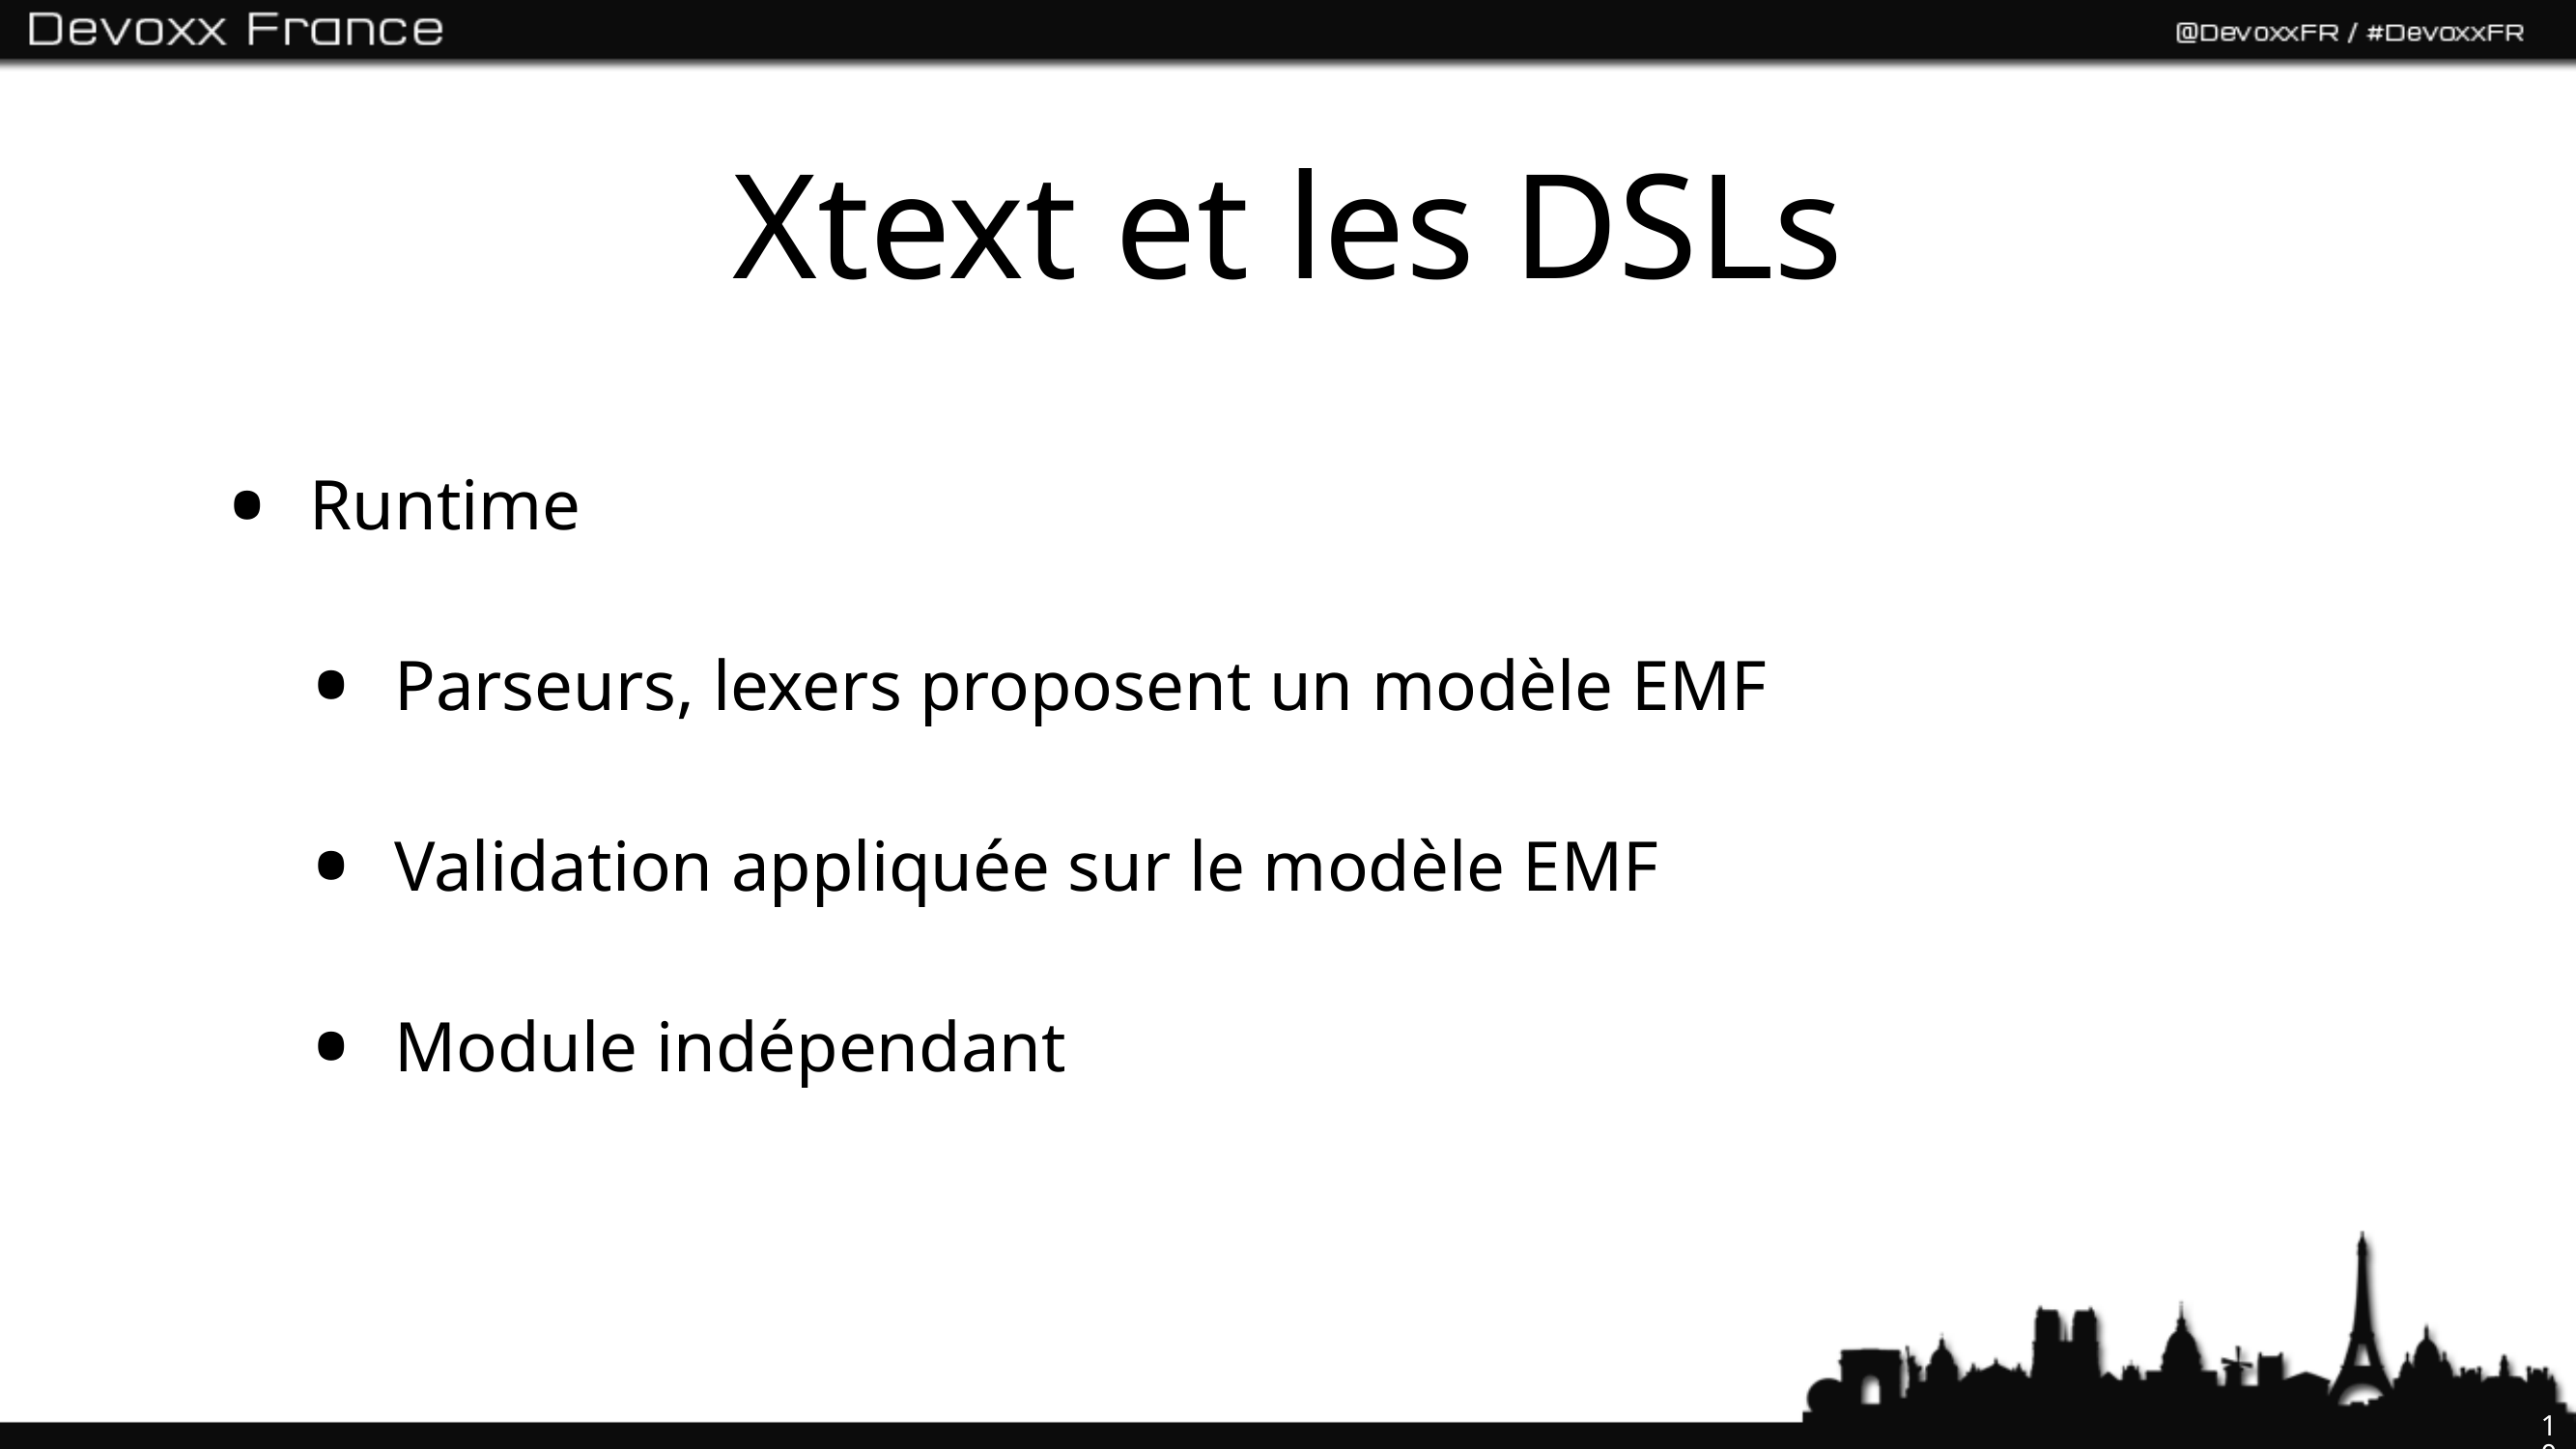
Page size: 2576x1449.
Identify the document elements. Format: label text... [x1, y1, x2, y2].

picture [0, 0, 2576, 1449]
list Runtime Parseurs, lexers proposent un modèle EMF Validation appliquée sur le modèle EMF Module indépendant [183, 436, 2393, 1341]
title Xtext et les DSLs [183, 38, 2393, 403]
